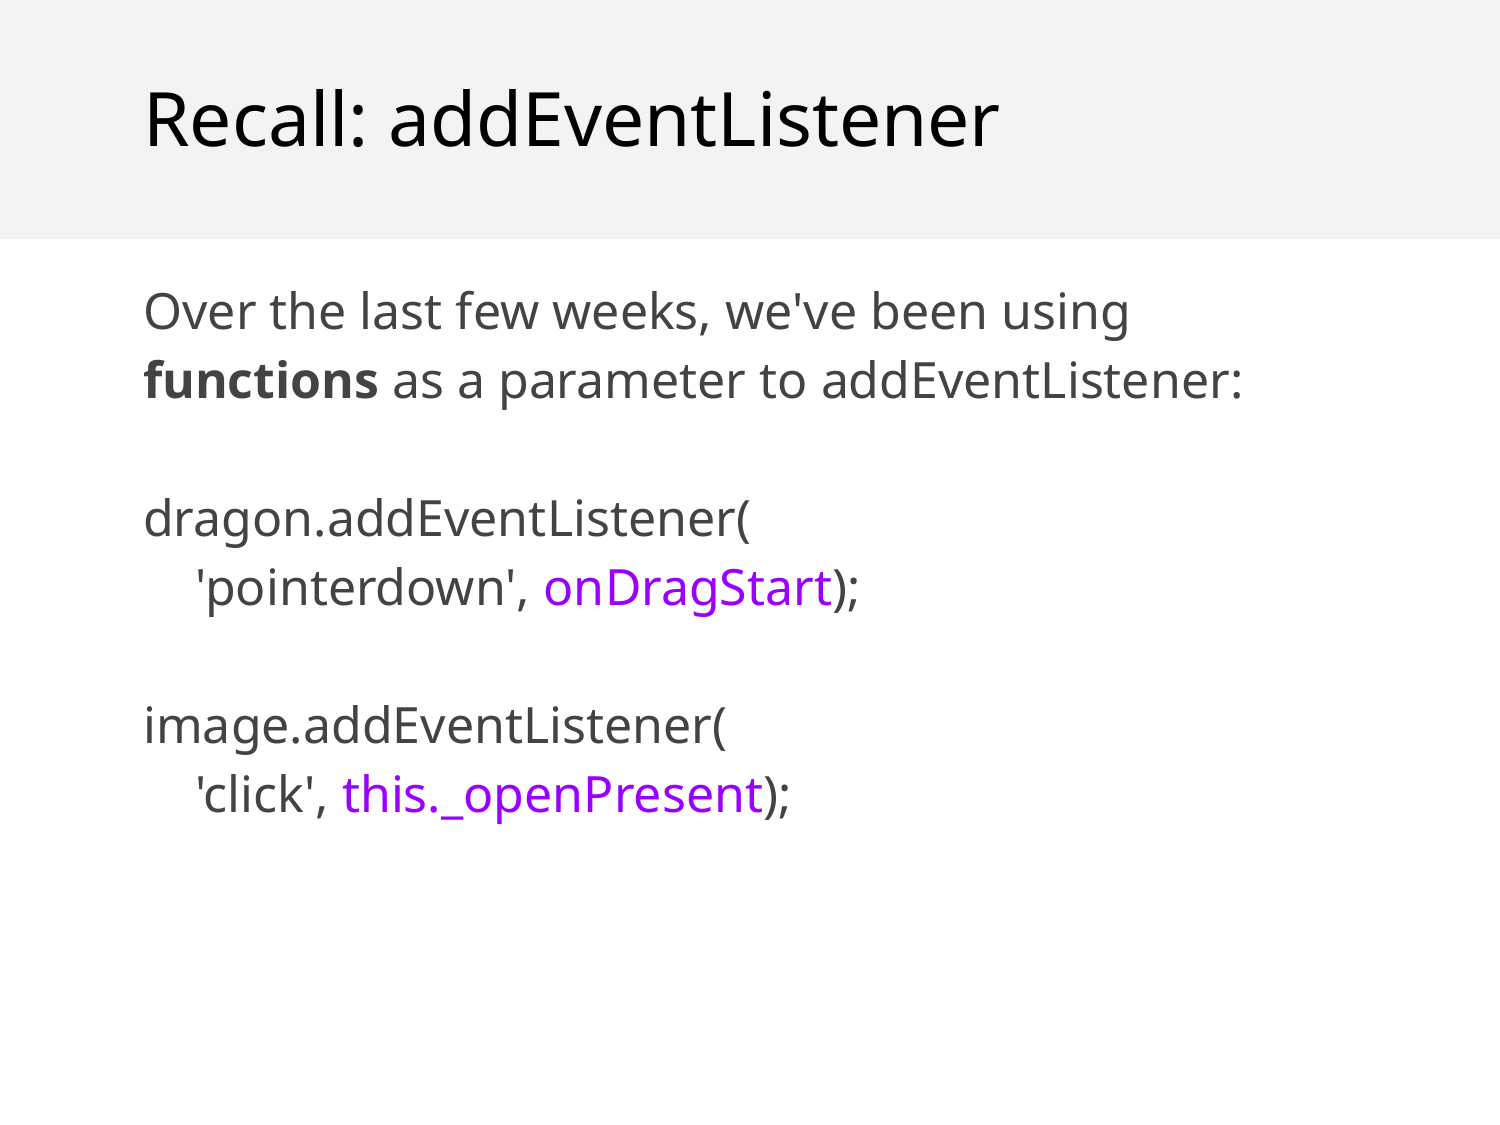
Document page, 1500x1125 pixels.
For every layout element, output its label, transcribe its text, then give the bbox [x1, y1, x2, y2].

title Recall: addEventListener [128, 56, 1372, 183]
list Over the last few weeks, we've been using functions as a parameter to addEventListener: dragon.addEventListener( 'pointerdown', onDragStart); image.addEventListener( 'click', this._openPresent); [128, 255, 1372, 1039]
